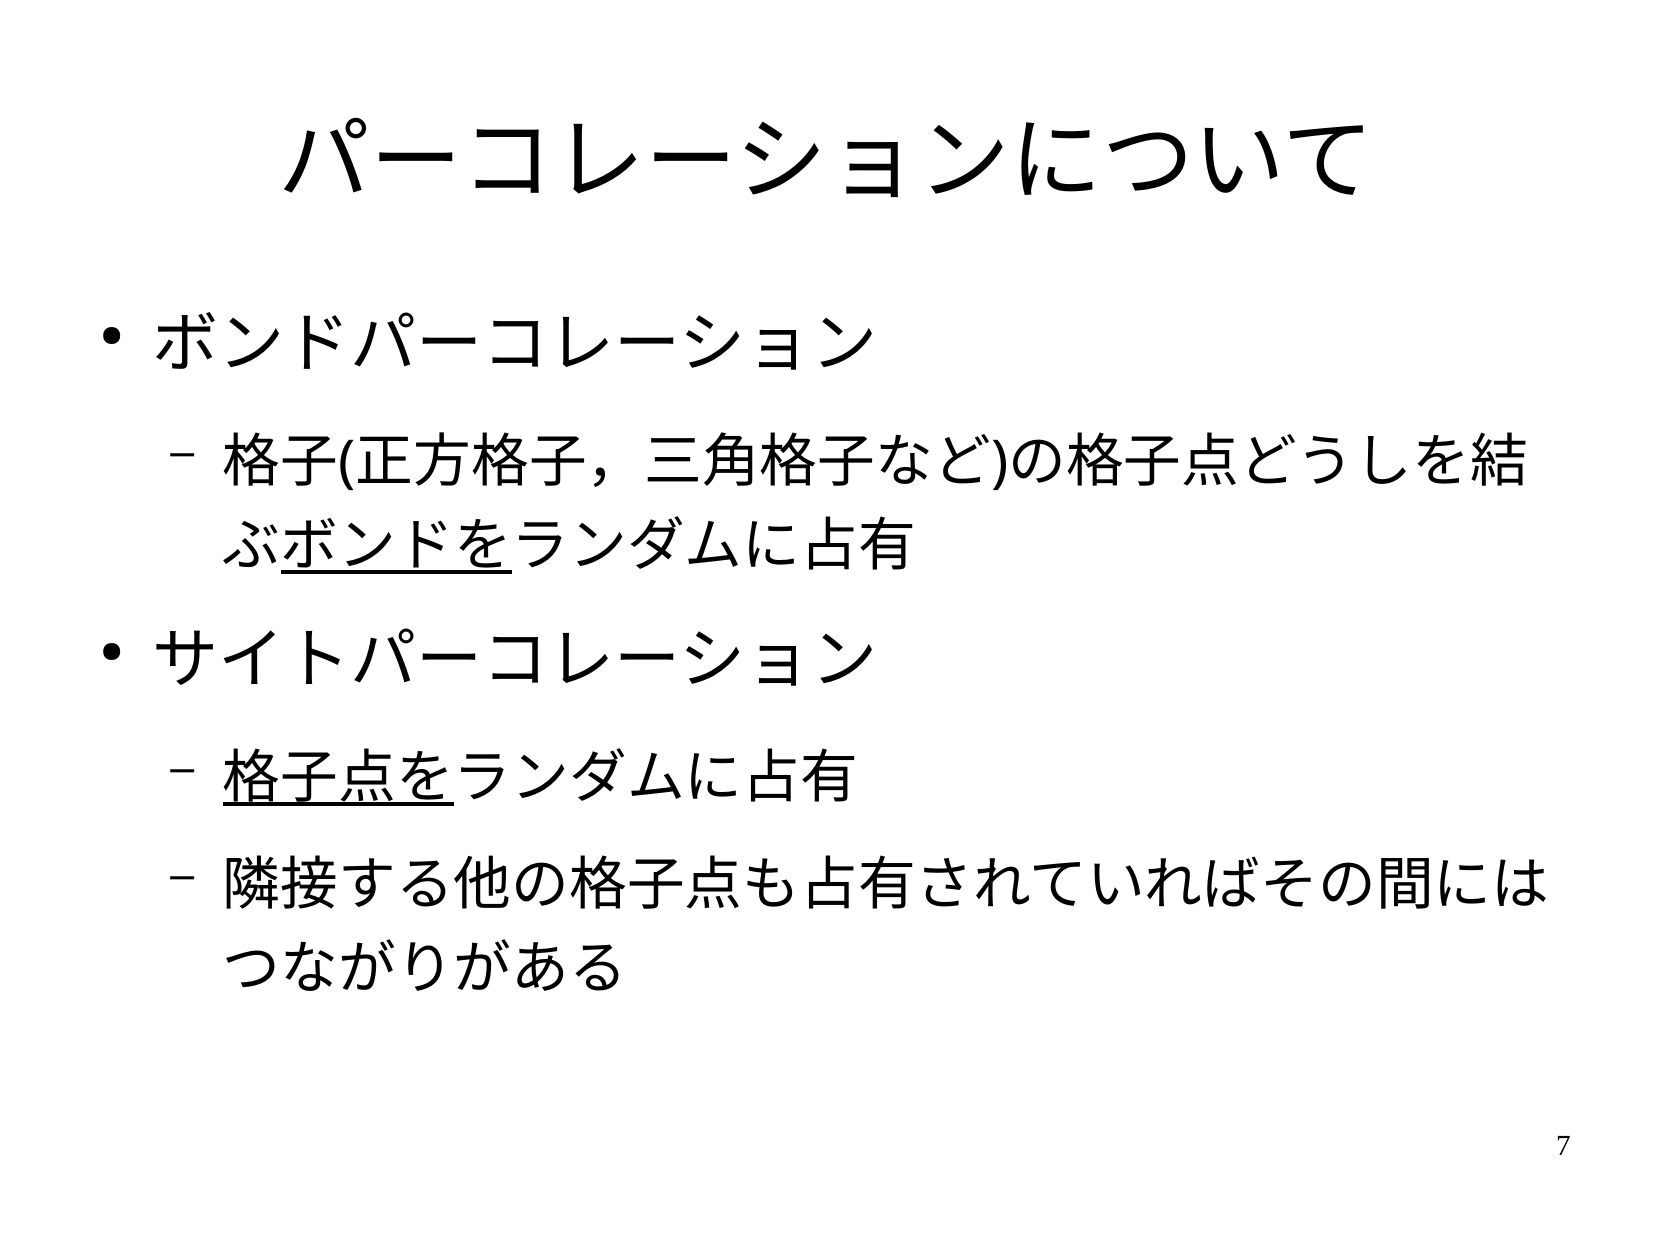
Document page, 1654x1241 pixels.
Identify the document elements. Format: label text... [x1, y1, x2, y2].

list ボンドパーコレーション 格子(正方格子，三角格子など)の格子点どうしを結ぶボンドをランダムに占有 サイトパーコレーション 格子点をランダムに占有 隣接する他の格子点も占有されていればその間にはつながりがある [82, 290, 1571, 1010]
title パーコレーションについて [82, 49, 1571, 257]
